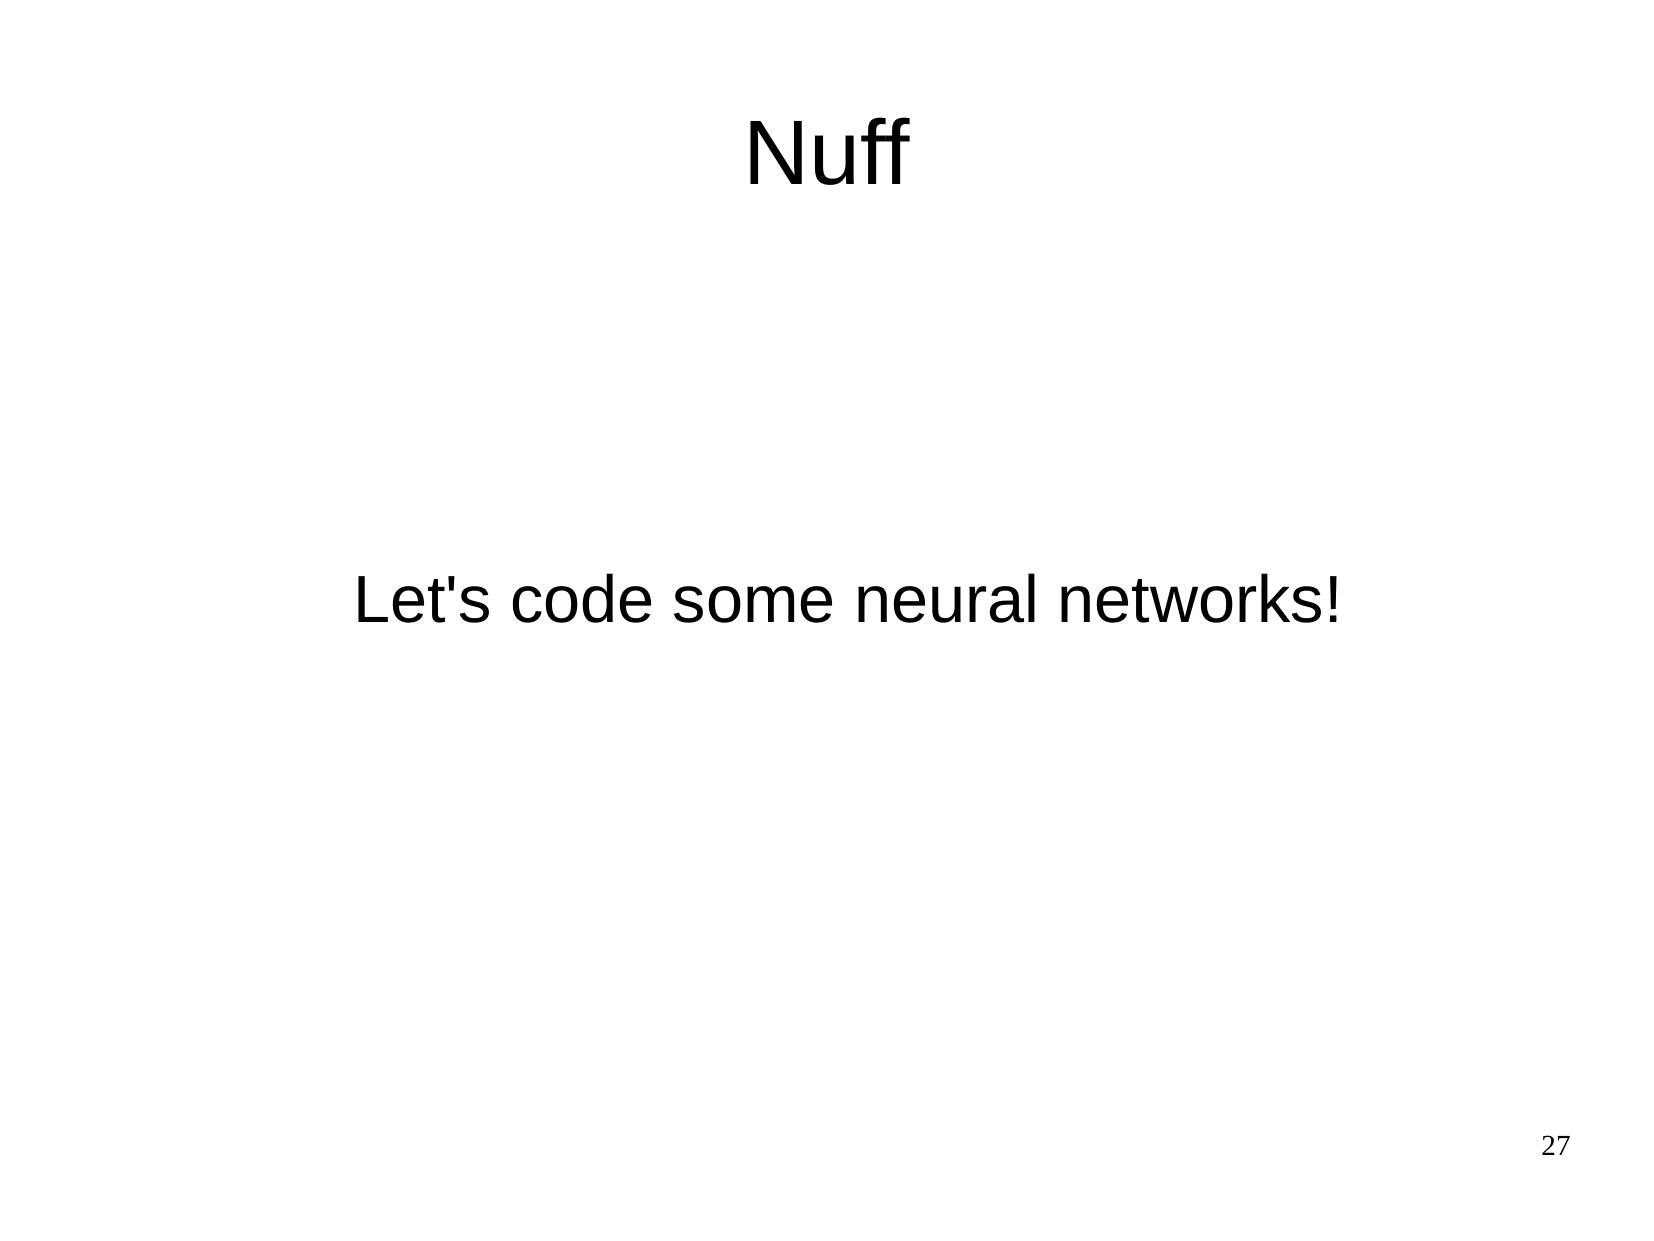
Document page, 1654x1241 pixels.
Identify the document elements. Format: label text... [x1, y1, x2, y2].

title Nuff [82, 49, 1571, 257]
text_box Let's code some neural networks! [15, 555, 1647, 944]
